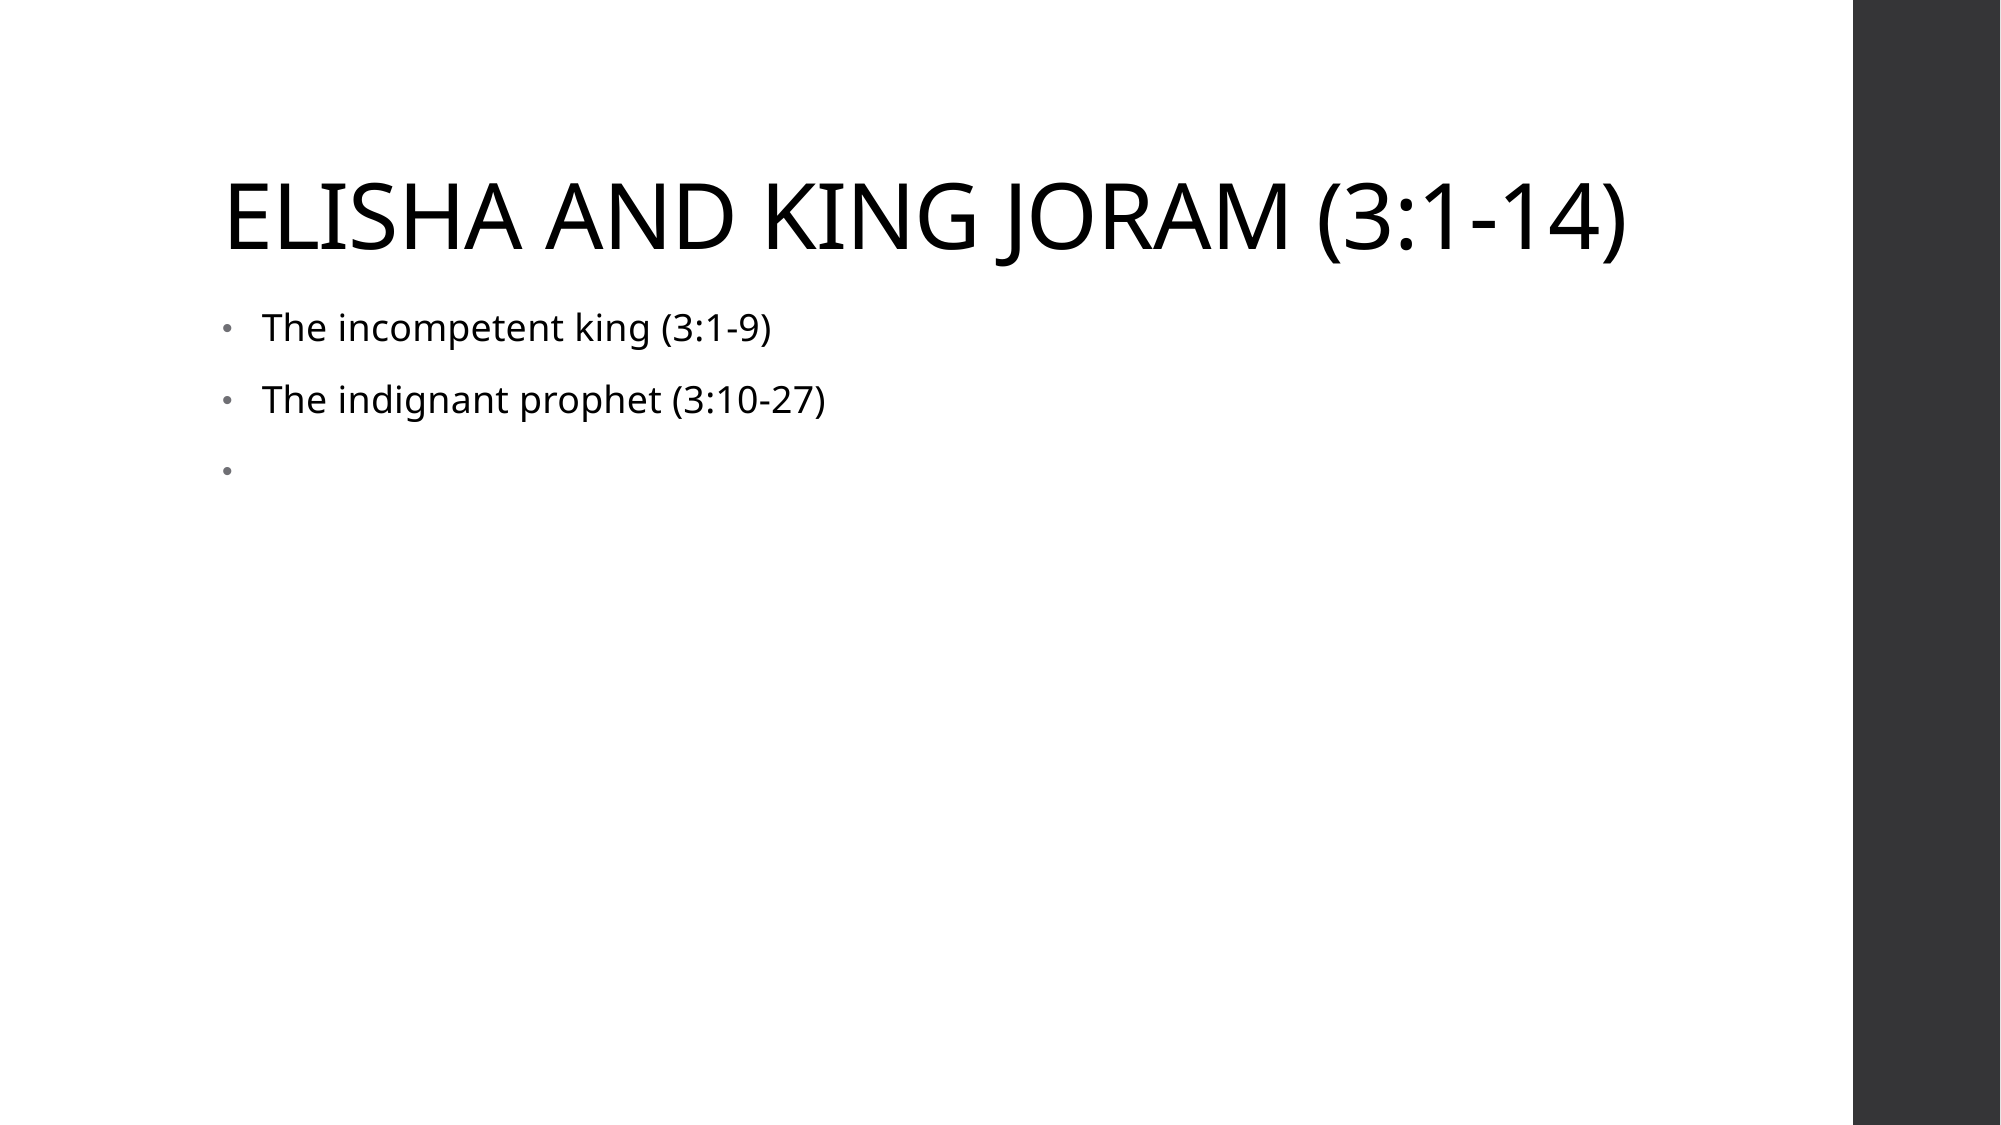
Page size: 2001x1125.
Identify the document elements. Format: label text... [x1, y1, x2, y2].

list The incompetent king (3:1-9) The indignant prophet (3:10-27) [206, 299, 1617, 1014]
title ELISHA AND KING JORAM (3:1-14) [206, 60, 1797, 278]
